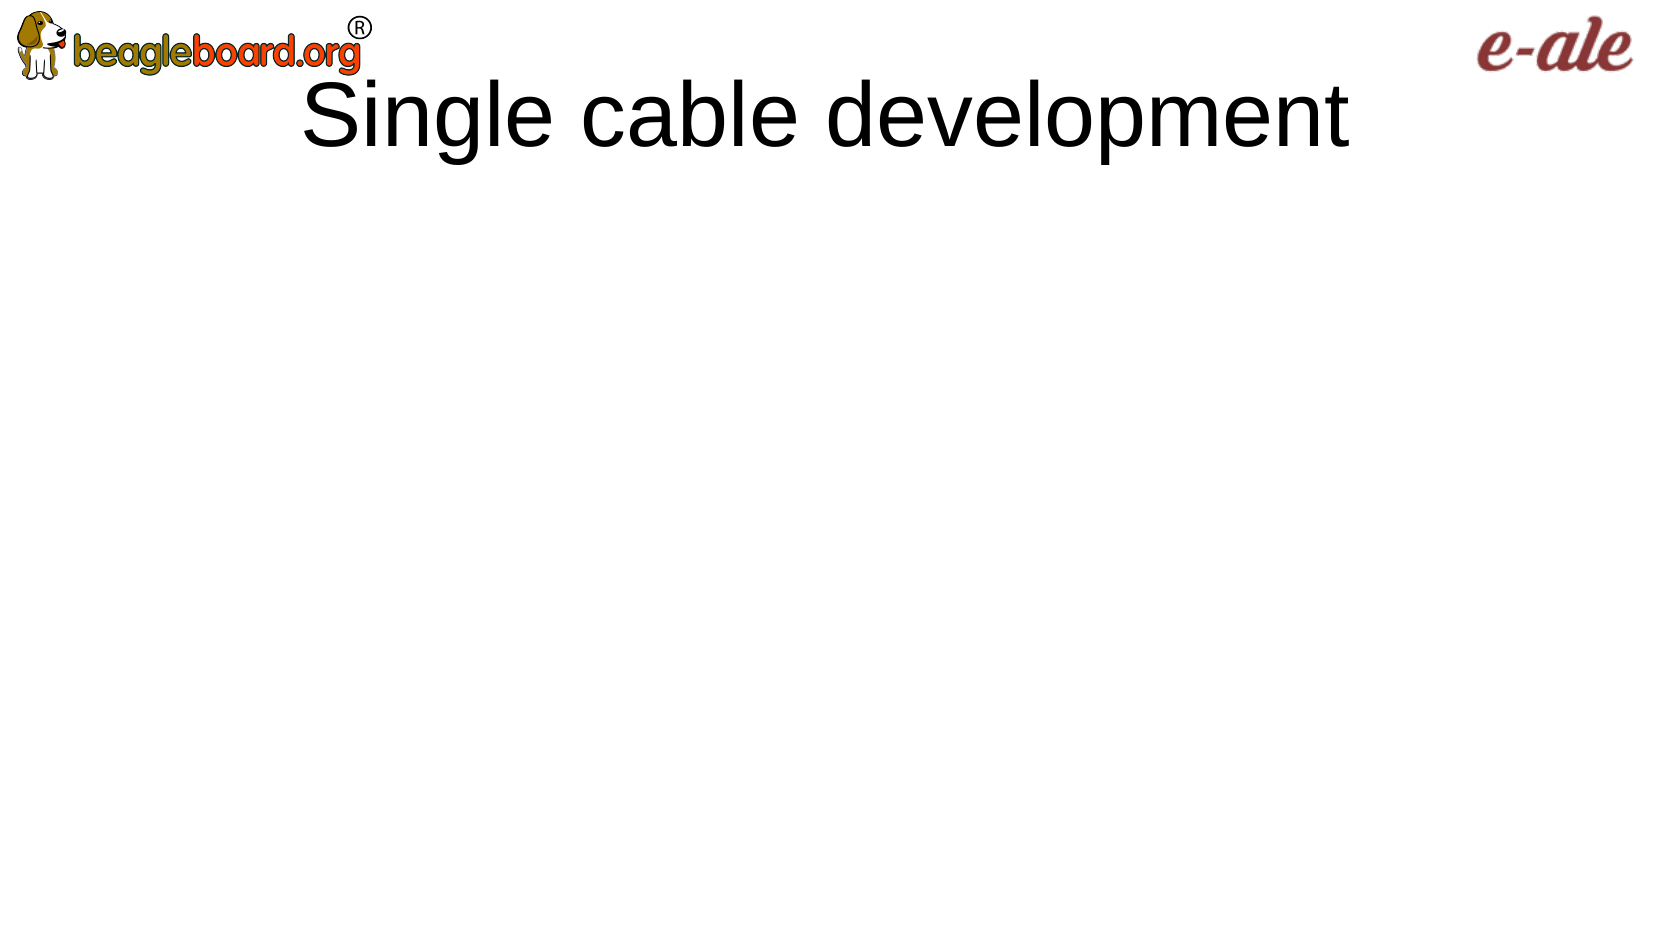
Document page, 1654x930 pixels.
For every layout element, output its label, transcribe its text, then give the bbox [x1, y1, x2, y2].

picture [1475, 14, 1636, 74]
picture [17, 11, 372, 80]
title Single cable development [82, 37, 1571, 193]
